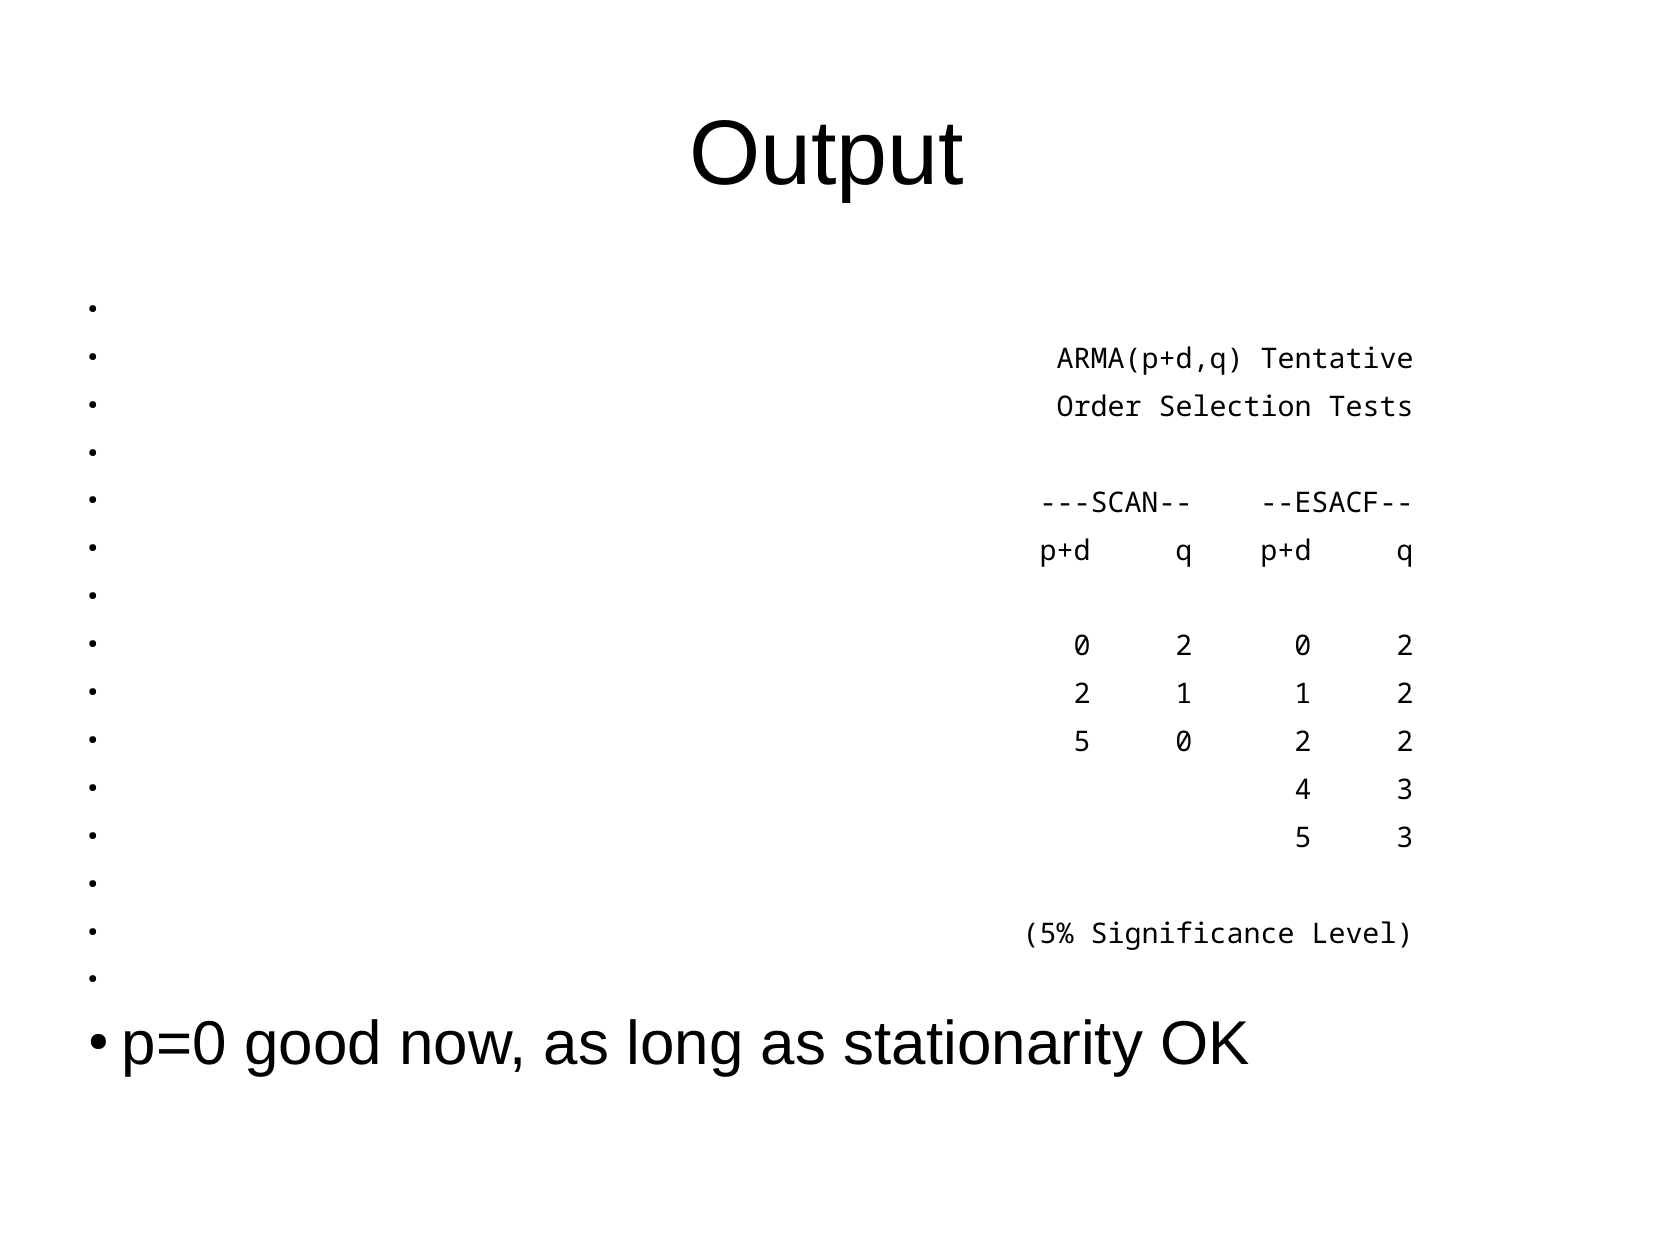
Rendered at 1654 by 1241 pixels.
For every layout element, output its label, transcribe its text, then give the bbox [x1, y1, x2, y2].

list ARMA(p+d,q) Tentative Order Selection Tests ---SCAN-- --ESACF-- p+d q p+d q 0 2 0 2 2 1 1 2 5 0 2 2 4 3 5 3 (5% Significance Level) p=0 good now, as long as stationarity OK [82, 290, 1571, 1109]
title Output [82, 56, 1571, 250]
